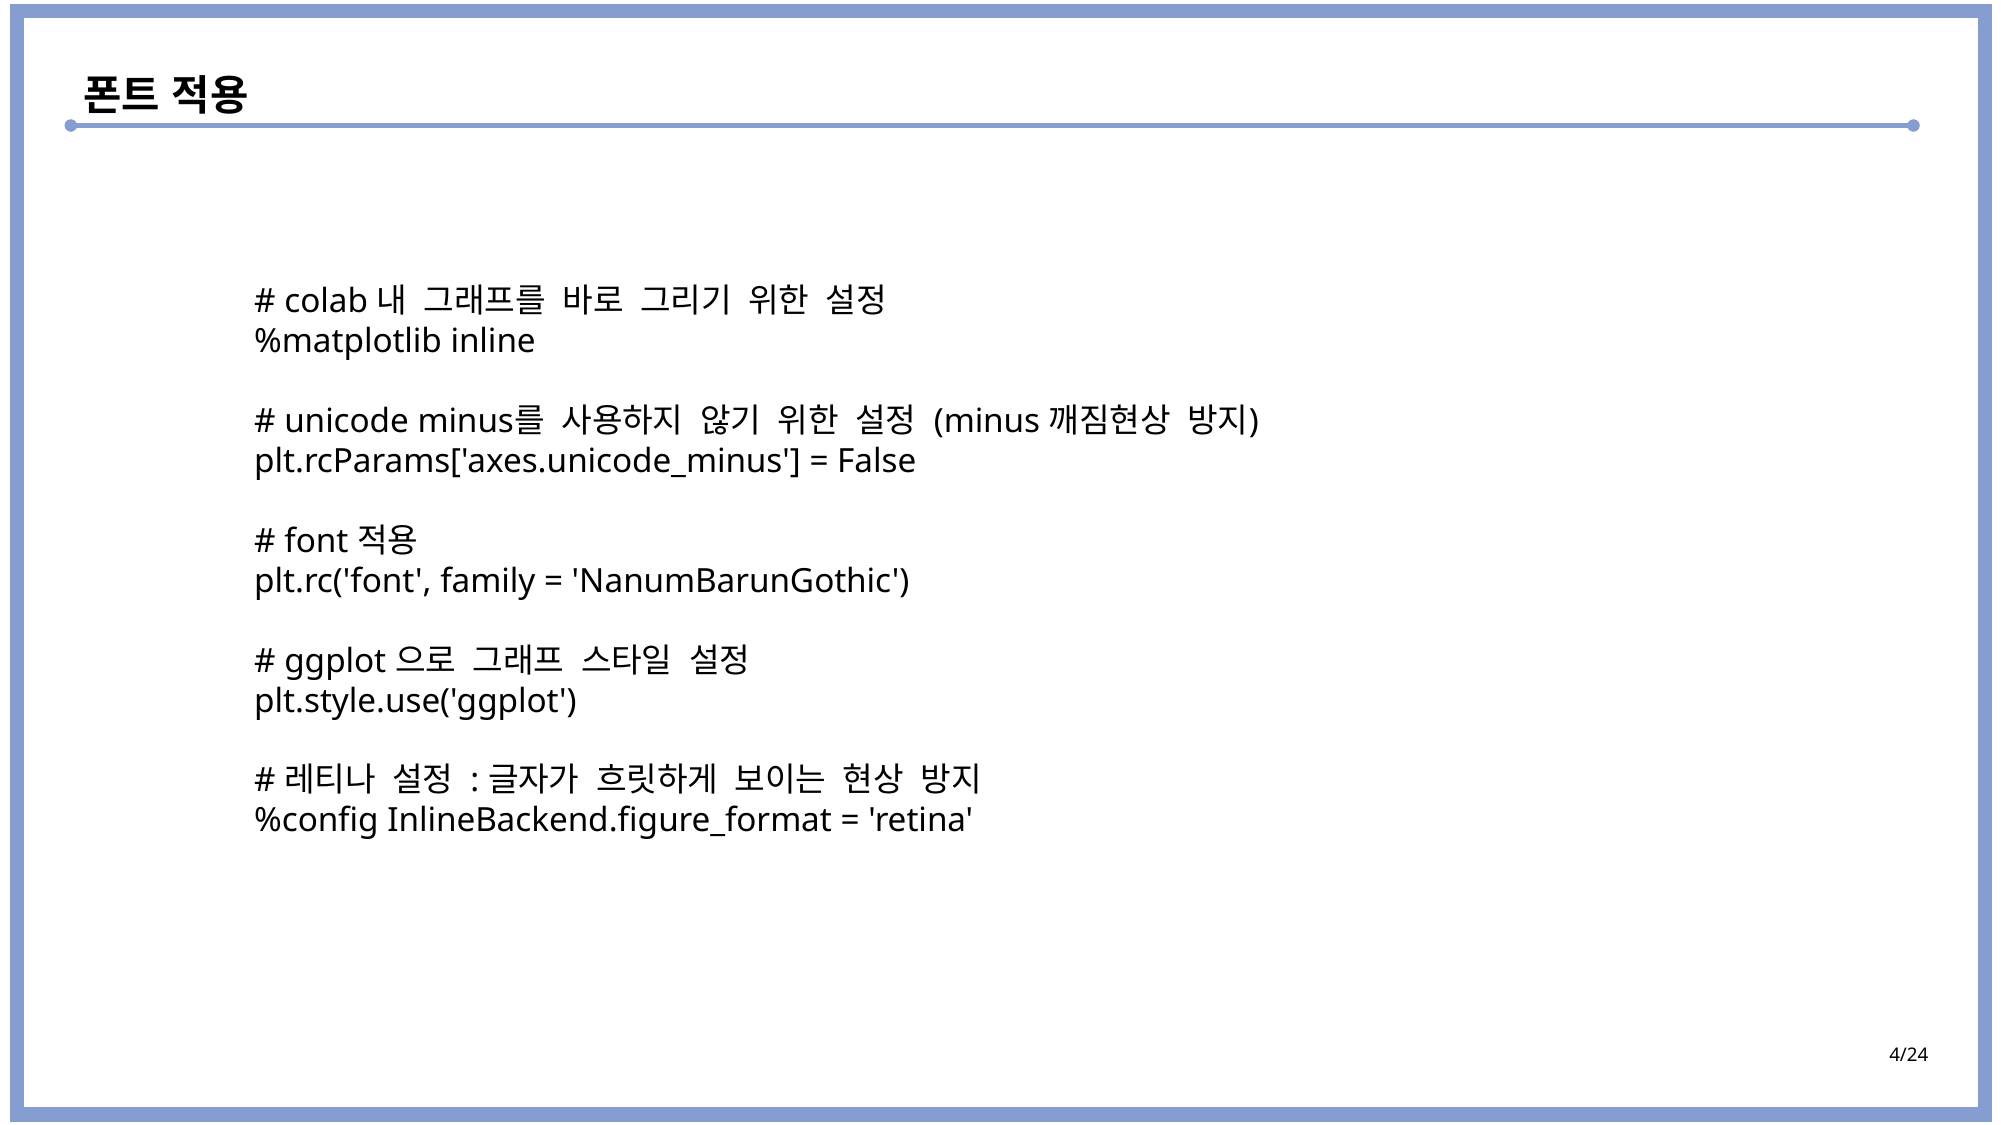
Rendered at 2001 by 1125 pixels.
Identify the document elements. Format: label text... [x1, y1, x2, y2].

text_box # colab 내 그래프를 바로 그리기 위한 설정 %matplotlib inline # unicode minus를 사용하지 않기 위한 설정 (minus 깨짐현상 방지) plt.rcParams['axes.unicode_minus'] = False # font 적용 plt.rc('font', family = 'NanumBarunGothic') # ggplot 으로 그래프 스타일 설정 plt.style.use('ggplot') # 레티나 설정 : 글자가 흐릿하게 보이는 현상 방지 %config InlineBackend.figure_format = 'retina' [239, 272, 1582, 846]
text_box 폰트 적용 [68, 61, 929, 126]
